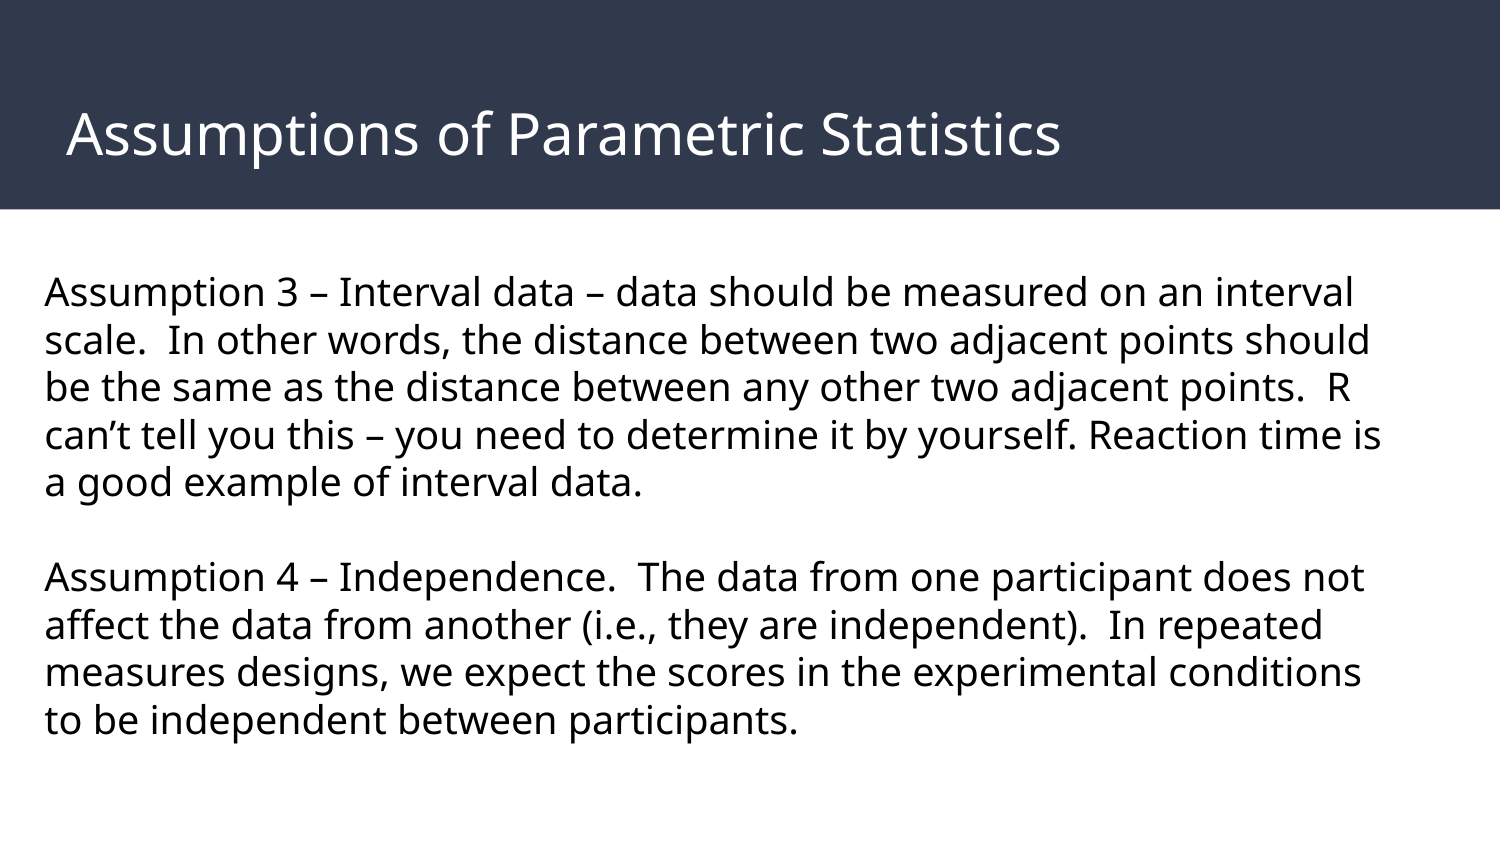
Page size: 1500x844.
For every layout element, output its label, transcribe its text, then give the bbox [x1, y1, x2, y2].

title Assumptions of Parametric Statistics [51, 82, 1449, 185]
text_box Assumption 3 – Interval data – data should be measured on an interval scale. In other words, the distance between two adjacent points should be the same as the distance between any other two adjacent points. R can’t tell you this – you need to determine it by yourself. Reaction time is a good example of interval data. Assumption 4 – Independence. The data from one participant does not affect the data from another (i.e., they are independent). In repeated measures designs, we expect the scores in the experimental conditions to be independent between participants. [29, 252, 1416, 808]
